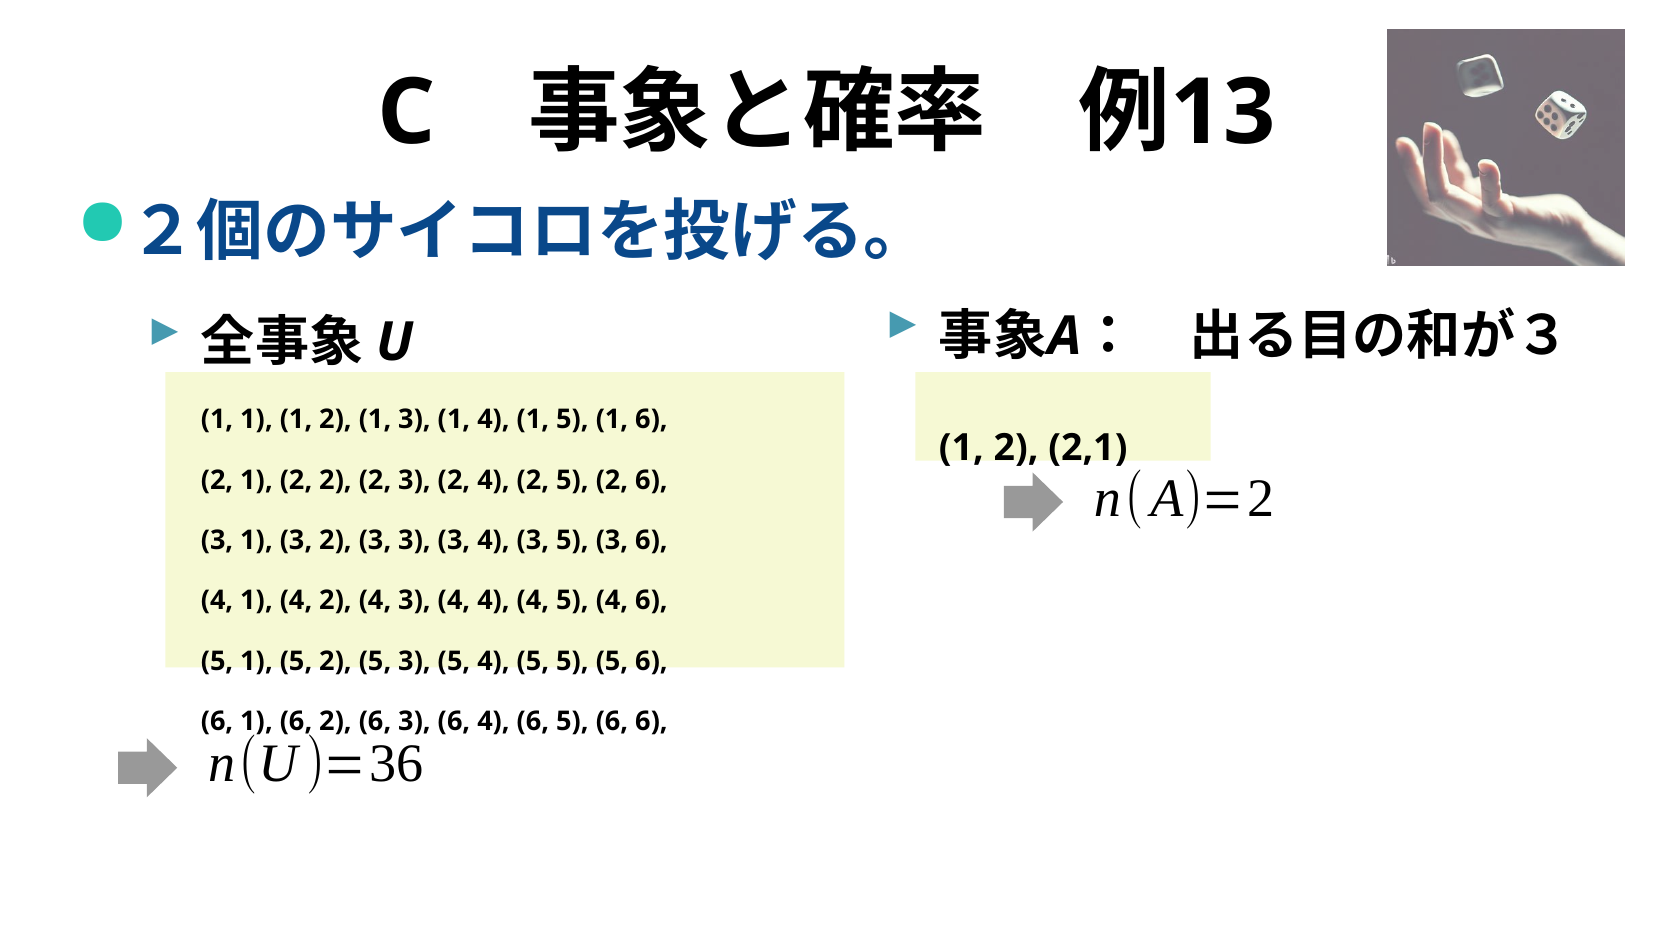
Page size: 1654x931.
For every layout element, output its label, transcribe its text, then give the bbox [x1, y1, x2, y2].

chart [206, 731, 425, 798]
list 事象A： 出る目の和が３ (1, 2), (2,1) [797, 177, 1654, 621]
list ２個のサイコロを投げる。 全事象 U (1, 1), (1, 2), (1, 3), (1, 4), (1, 5), (1, 6), (2, 1), (2, 2), (2, 3), (2, 4), (2, 5), (2, 6), (3, 1), (3, 2), (3, 3), (3, 4), (3, 5), (3, 6), (4, 1), (4, 2), (4, 3), (4, 4), (4, 5), (4, 6), (5, 1), (5, 2), (5, 3), (5, 4), (5, 5), (5, 6), (6, 1), (6, 2), (6, 3), (6, 4), (6, 5), (6, 6), [59, 177, 1654, 768]
title C 事象と確率 例13 [29, 29, 1387, 178]
chart [1092, 466, 1276, 532]
picture [1387, 29, 1625, 177]
text_box [1003, 472, 1064, 532]
text_box [118, 738, 178, 798]
